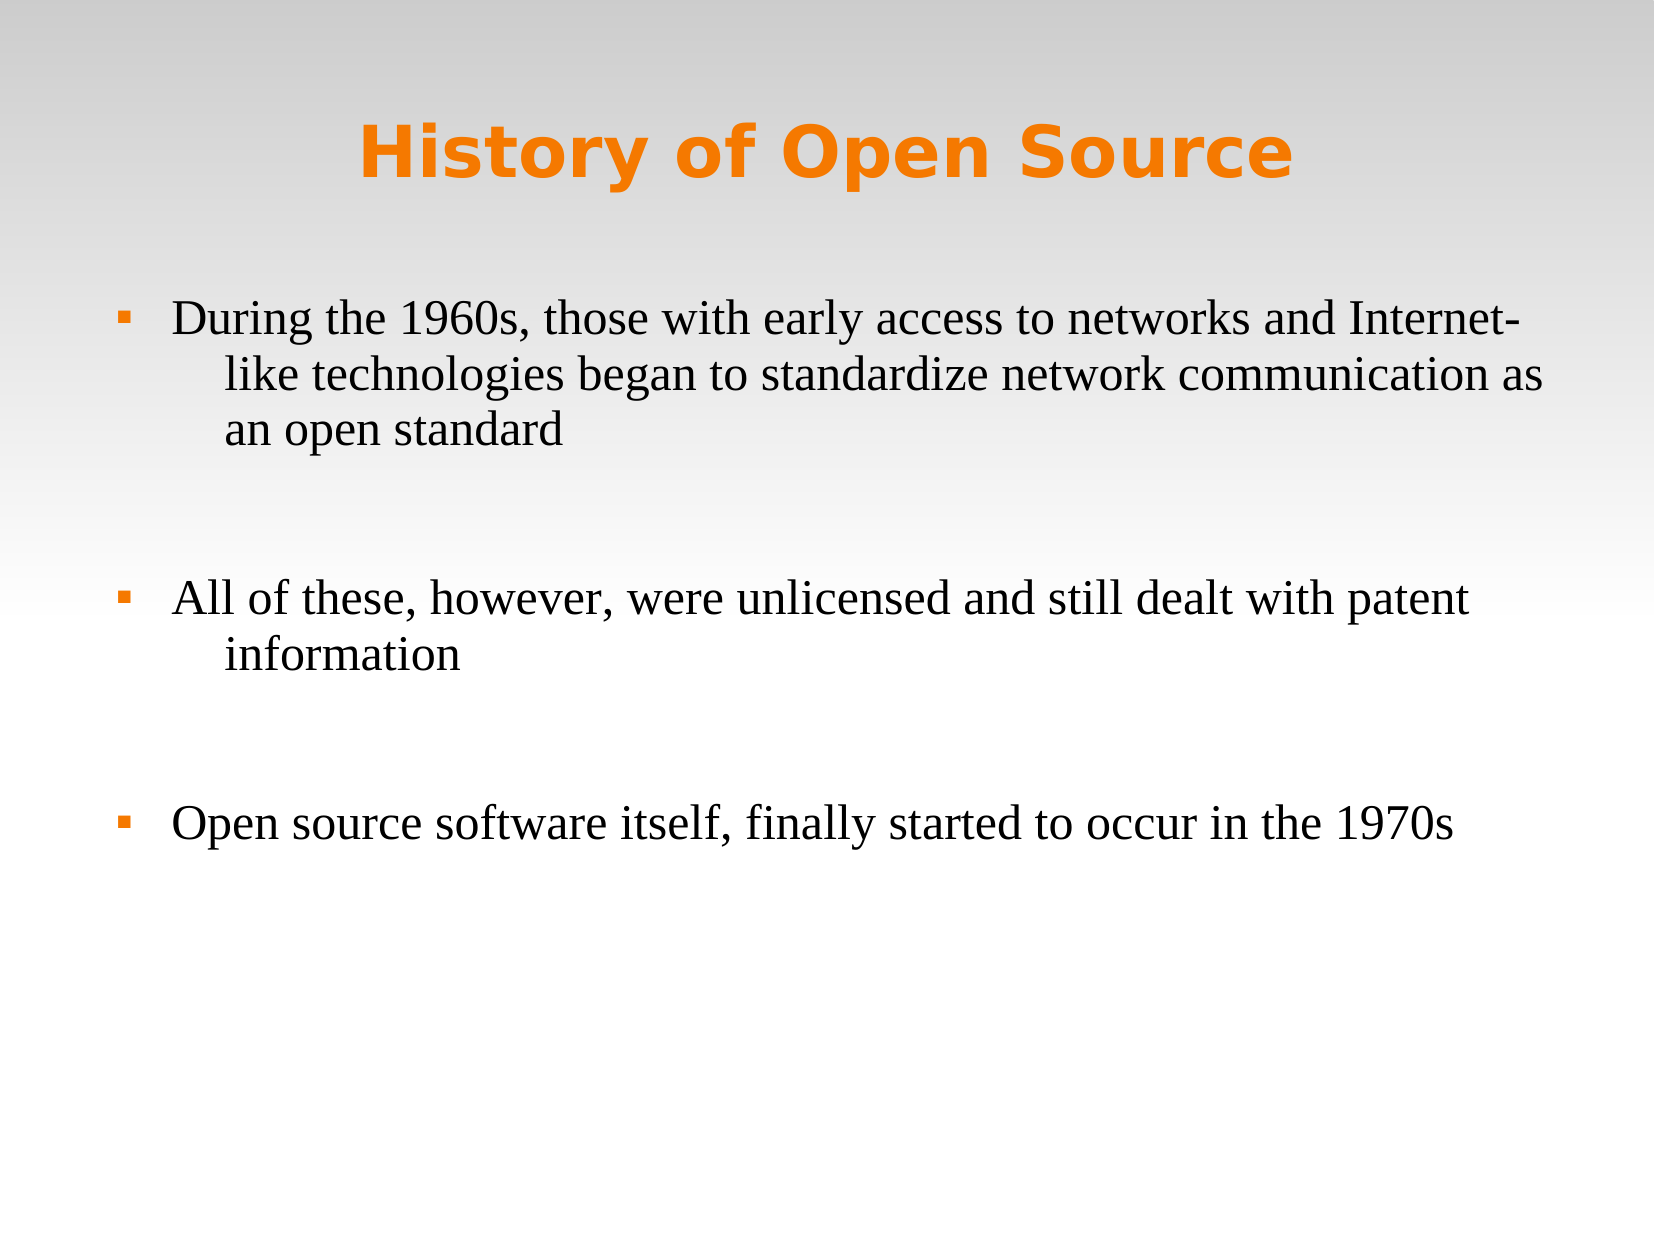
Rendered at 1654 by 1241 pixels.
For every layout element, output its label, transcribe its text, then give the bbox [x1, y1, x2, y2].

list During the 1960s, those with early access to networks and Internet-like technologies began to standardize network communication as an open standard All of these, however, were unlicensed and still dealt with patent information Open source software itself, finally started to occur in the 1970s [82, 290, 1571, 1109]
title History of Open Source [82, 49, 1571, 257]
